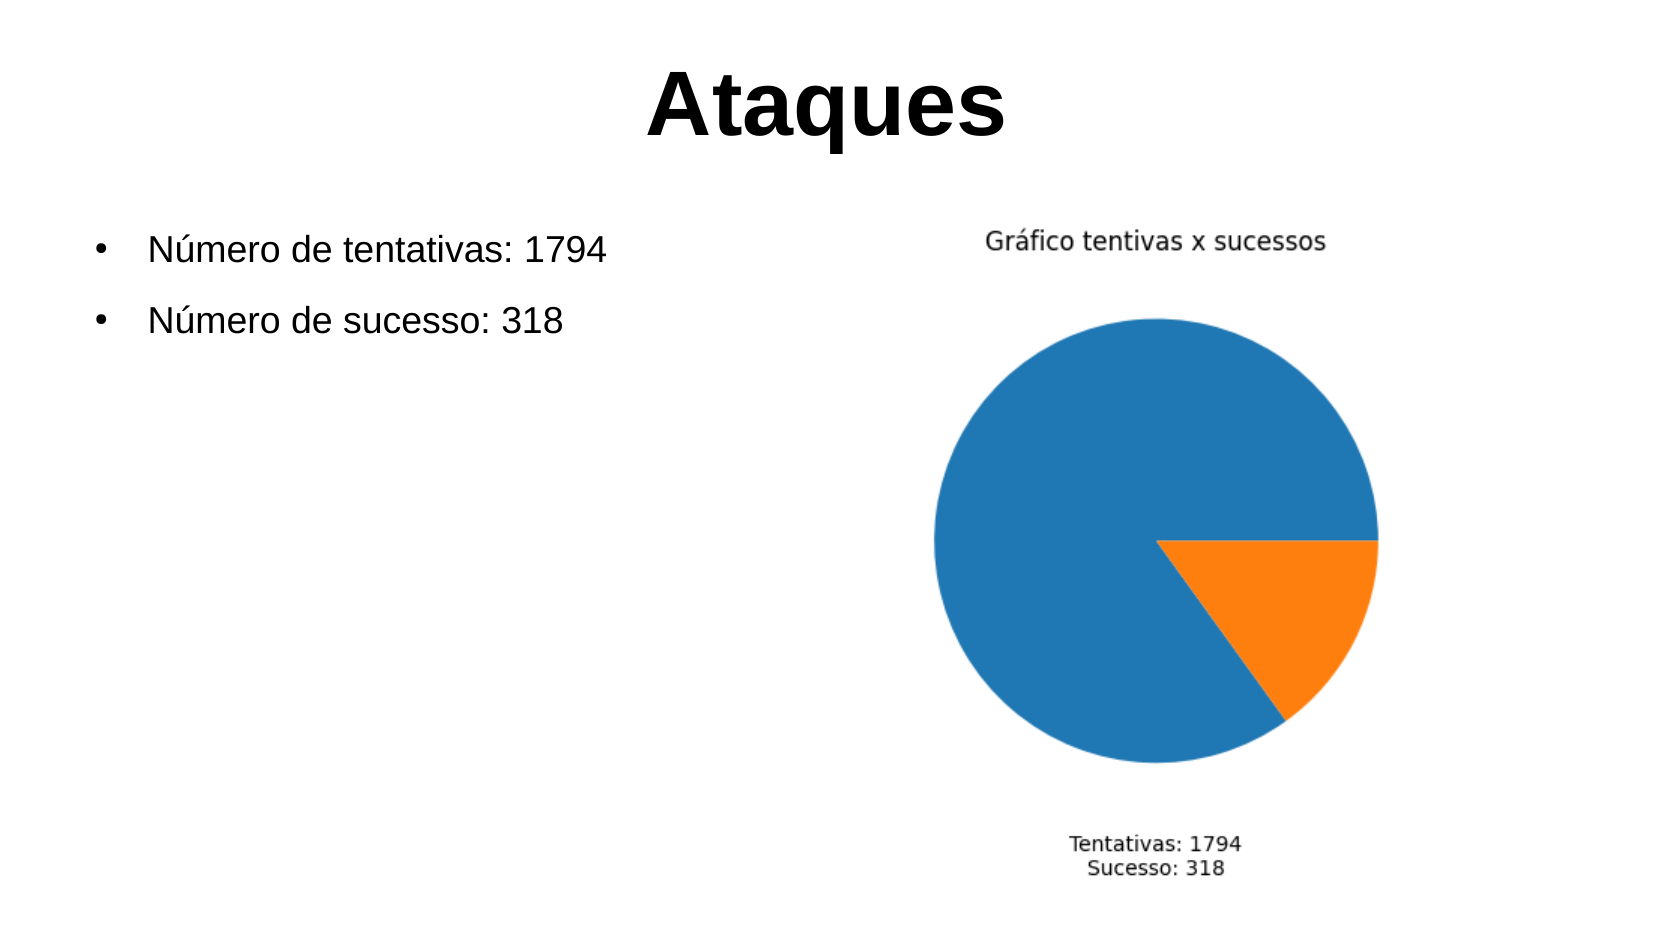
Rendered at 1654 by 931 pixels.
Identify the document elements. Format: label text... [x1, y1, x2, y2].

picture [664, 177, 1625, 898]
title Ataques [0, 0, 1654, 207]
list Número de tentativas: 1794 Número de sucesso: 318 [76, 228, 664, 414]
